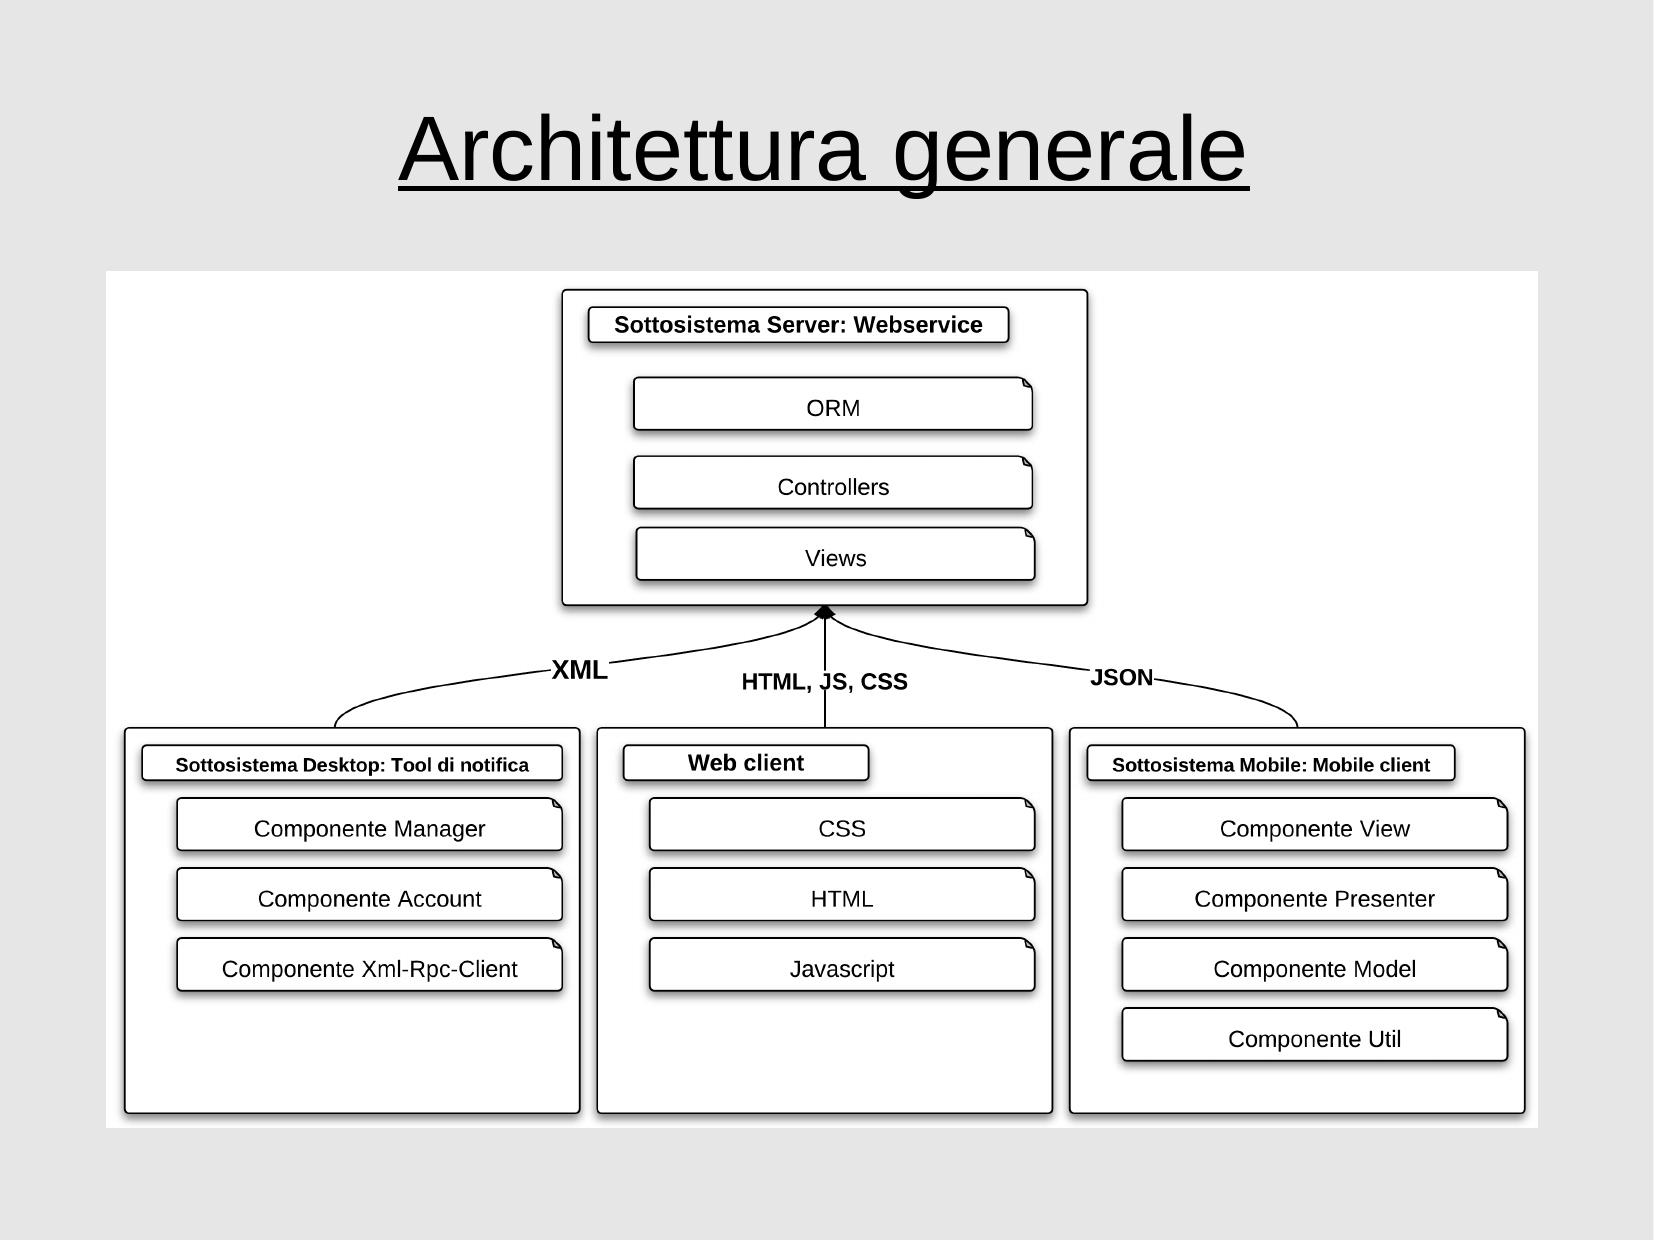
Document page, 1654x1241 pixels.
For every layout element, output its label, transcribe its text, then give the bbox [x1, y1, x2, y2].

title Architettura generale [82, 48, 1566, 252]
picture [106, 271, 1538, 1128]
